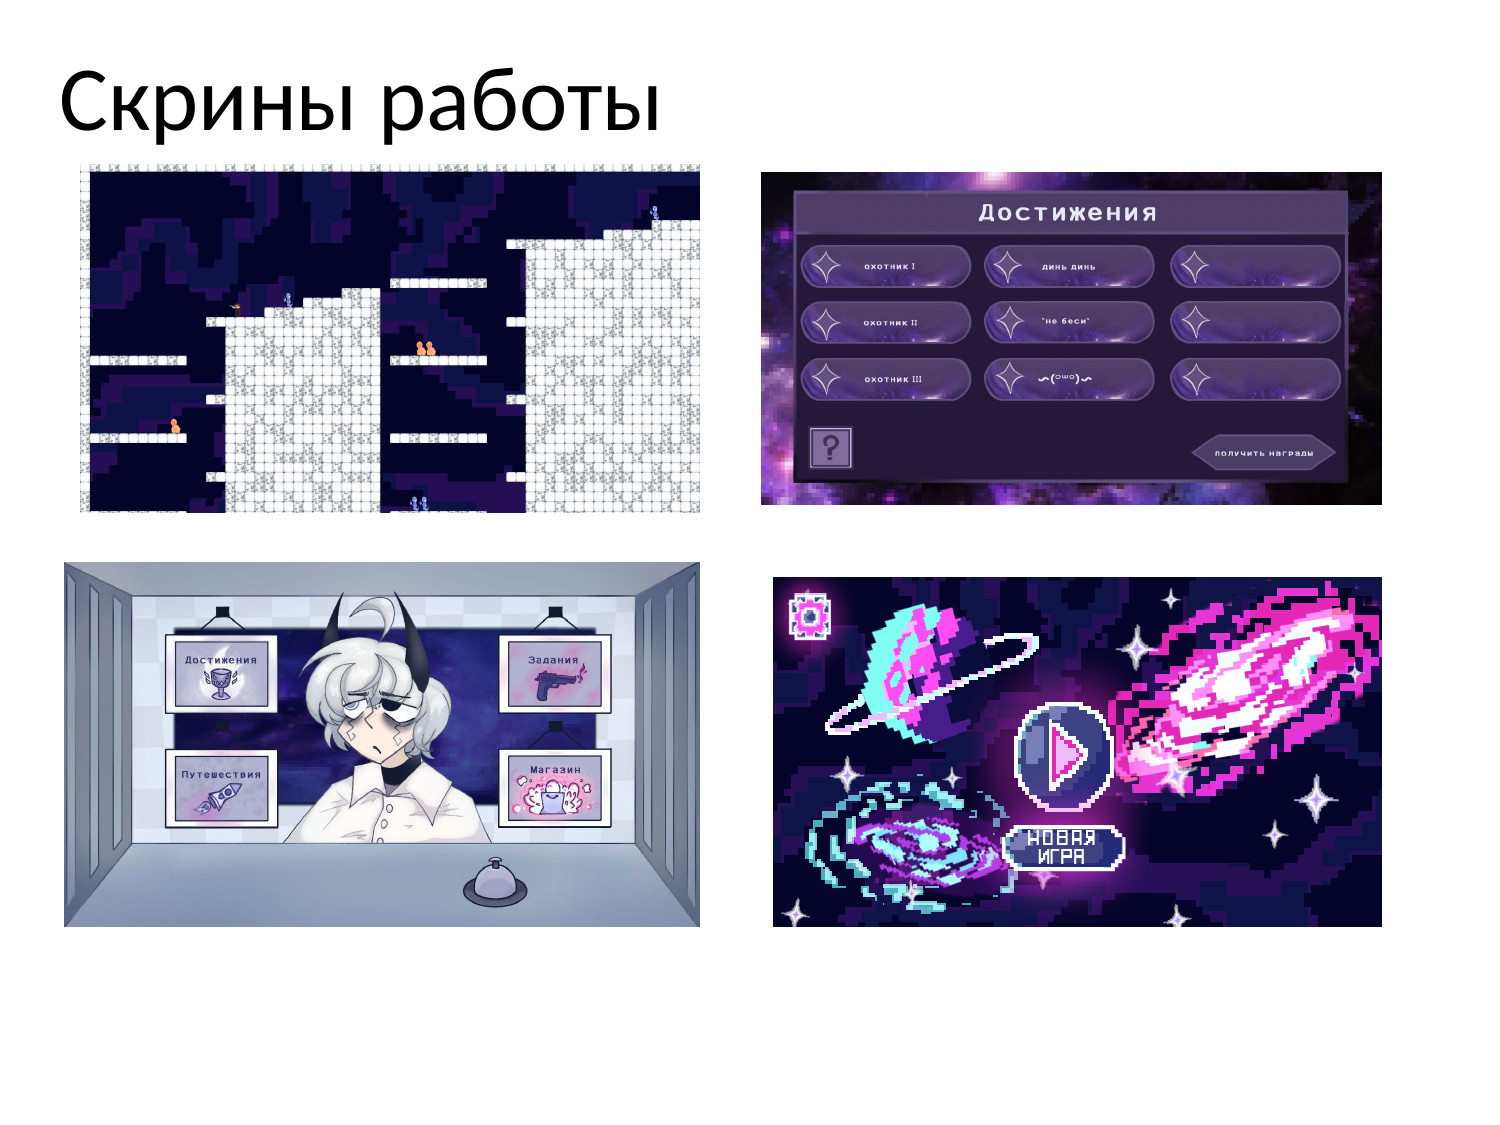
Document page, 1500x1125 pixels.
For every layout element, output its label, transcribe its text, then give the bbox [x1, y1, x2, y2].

title Скрины работы [0, 0, 1037, 188]
picture [64, 562, 700, 927]
picture [773, 577, 1382, 927]
picture [761, 172, 1382, 505]
picture [80, 164, 700, 513]
